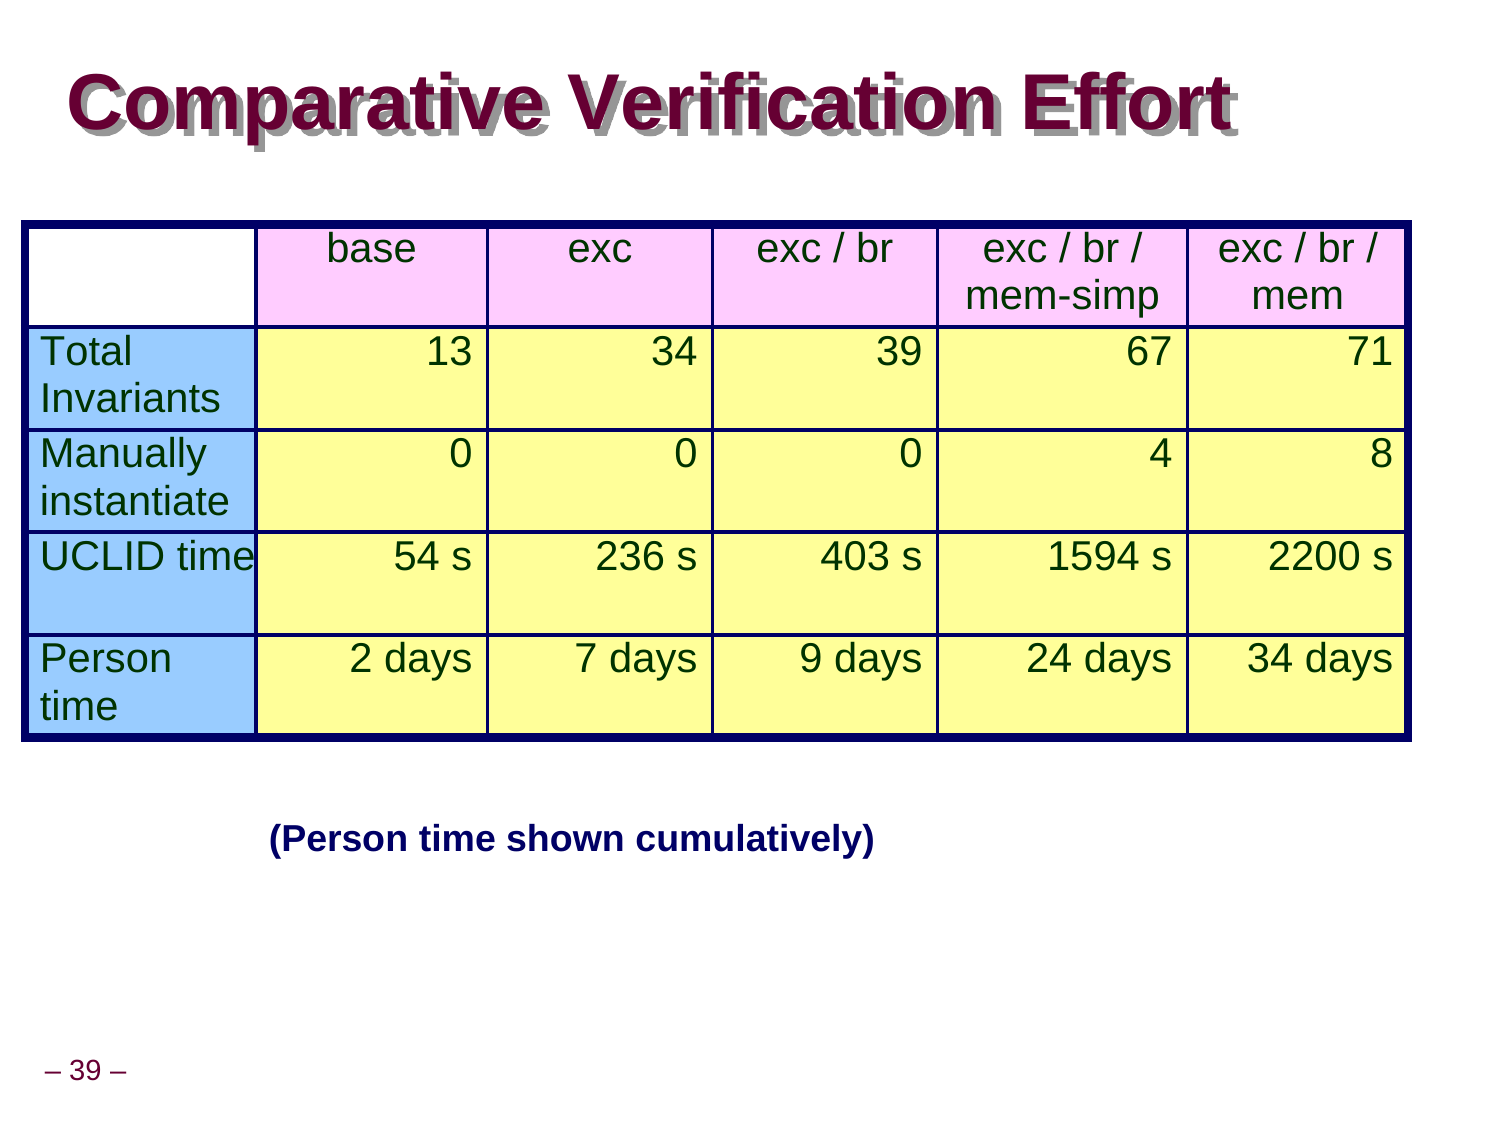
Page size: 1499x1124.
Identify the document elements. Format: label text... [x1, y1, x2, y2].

table_cell 4 [939, 432, 1186, 530]
table_cell Total Invariants [29, 329, 254, 428]
table_cell 34 [489, 329, 711, 428]
table_cell 0 [714, 432, 936, 530]
table_cell 236 s [489, 534, 711, 633]
table_header exc / br [714, 229, 936, 325]
table_cell Person time [29, 637, 254, 733]
table_cell 2 days [258, 637, 486, 733]
table_cell 54 s [258, 534, 486, 633]
table_header exc / br / mem-simp [939, 229, 1186, 325]
table_cell 24 days [939, 637, 1186, 733]
table_cell 34 days [1189, 637, 1404, 733]
text_box (Person time shown cumulatively) [261, 811, 884, 868]
table_header [29, 229, 254, 325]
table_cell 9 days [714, 637, 936, 733]
table_cell 2200 s [1189, 534, 1404, 633]
table_cell 7 days [489, 637, 711, 733]
table_cell 403 s [714, 534, 936, 633]
table_cell 1594 s [939, 534, 1186, 633]
table_header exc [489, 229, 711, 325]
table_cell 67 [939, 329, 1186, 428]
table_cell 13 [258, 329, 486, 428]
table_cell 39 [714, 329, 936, 428]
table_cell 0 [489, 432, 711, 530]
table_cell UCLID time [29, 534, 254, 633]
title Comparative Verification Effort [66, 40, 1495, 169]
table_header exc / br / mem [1189, 229, 1404, 325]
table_header base [258, 229, 486, 325]
table_cell 8 [1189, 432, 1404, 530]
table_cell 0 [258, 432, 486, 530]
table_cell Manually instantiate [29, 432, 254, 530]
table_cell 71 [1189, 329, 1404, 428]
